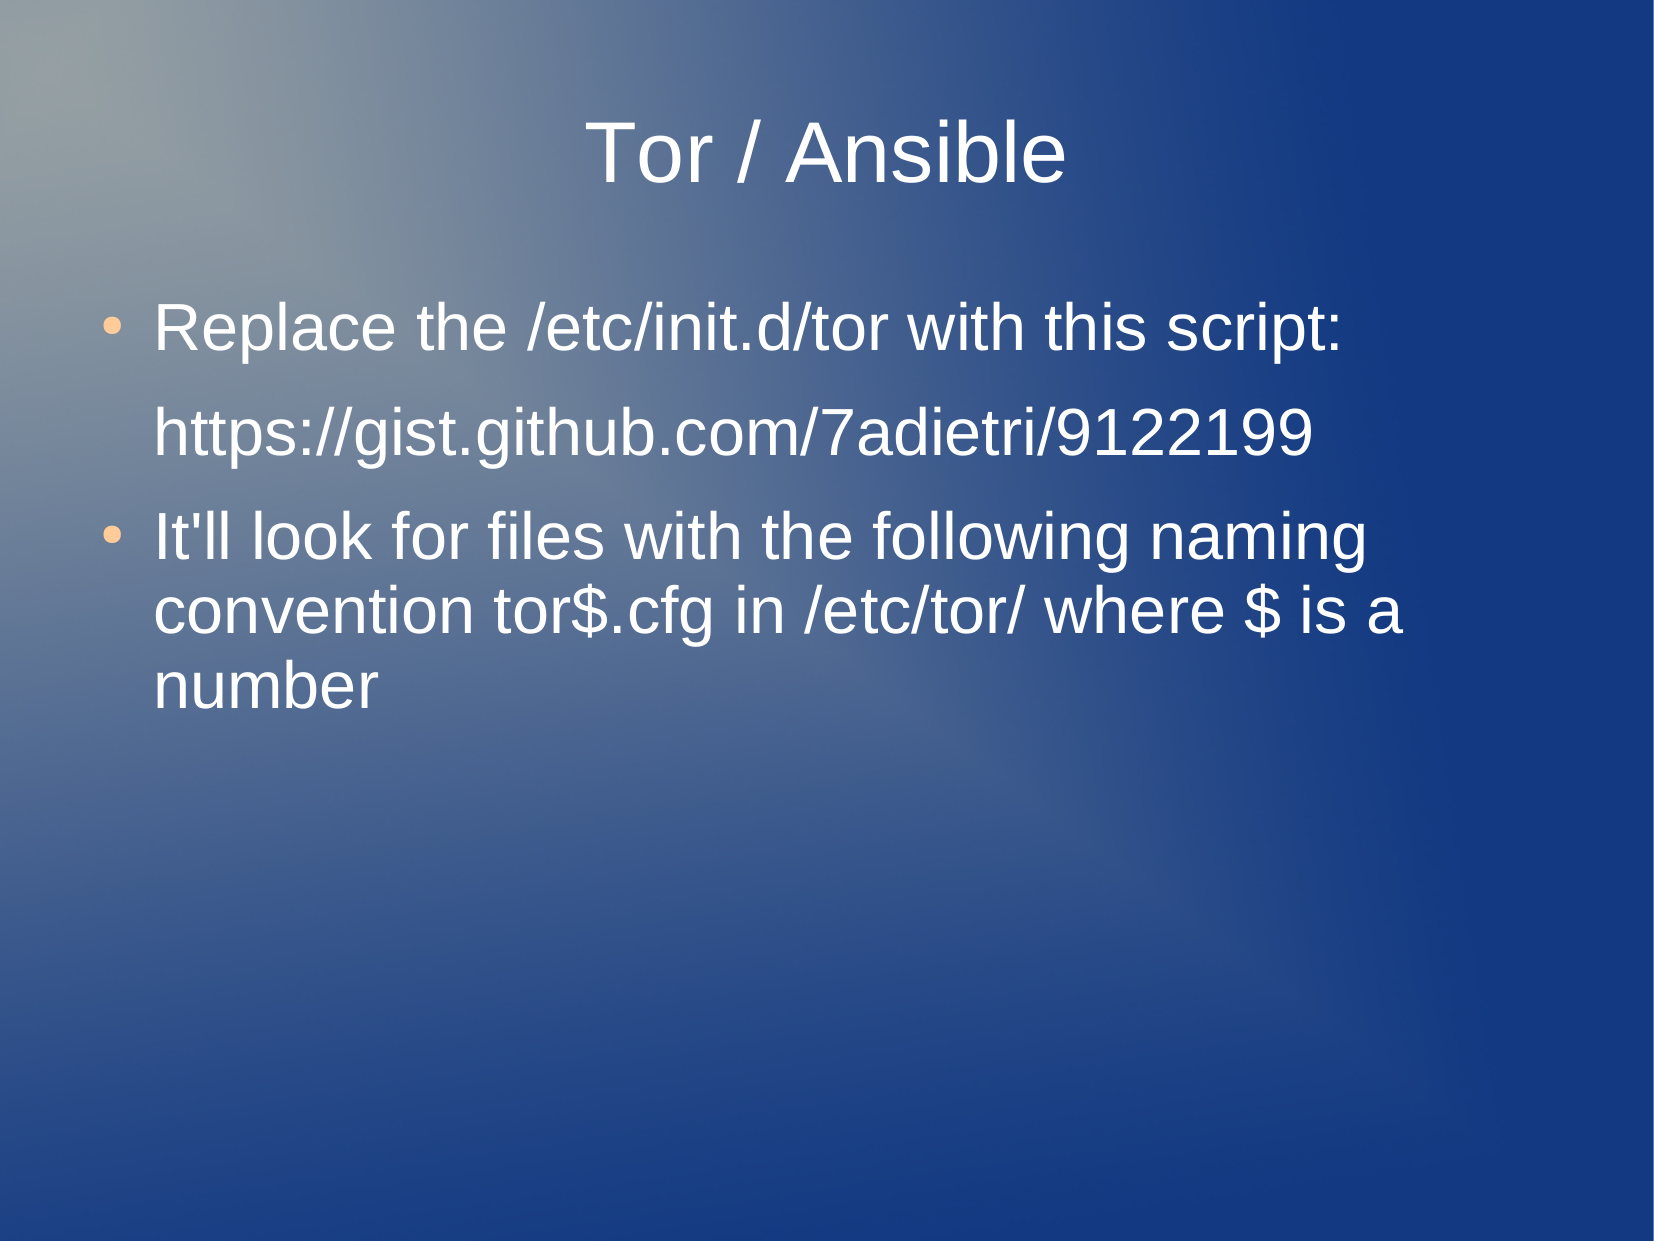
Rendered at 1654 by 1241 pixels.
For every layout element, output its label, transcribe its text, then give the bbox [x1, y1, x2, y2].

picture [0, 0, 1654, 1241]
title Tor / Ansible [82, 49, 1571, 257]
list Replace the /etc/init.d/tor with this script: https://gist.github.com/7adietri/9122199 It'll look for files with the following naming convention tor$.cfg in /etc/tor/ where $ is a number [82, 290, 1571, 1010]
